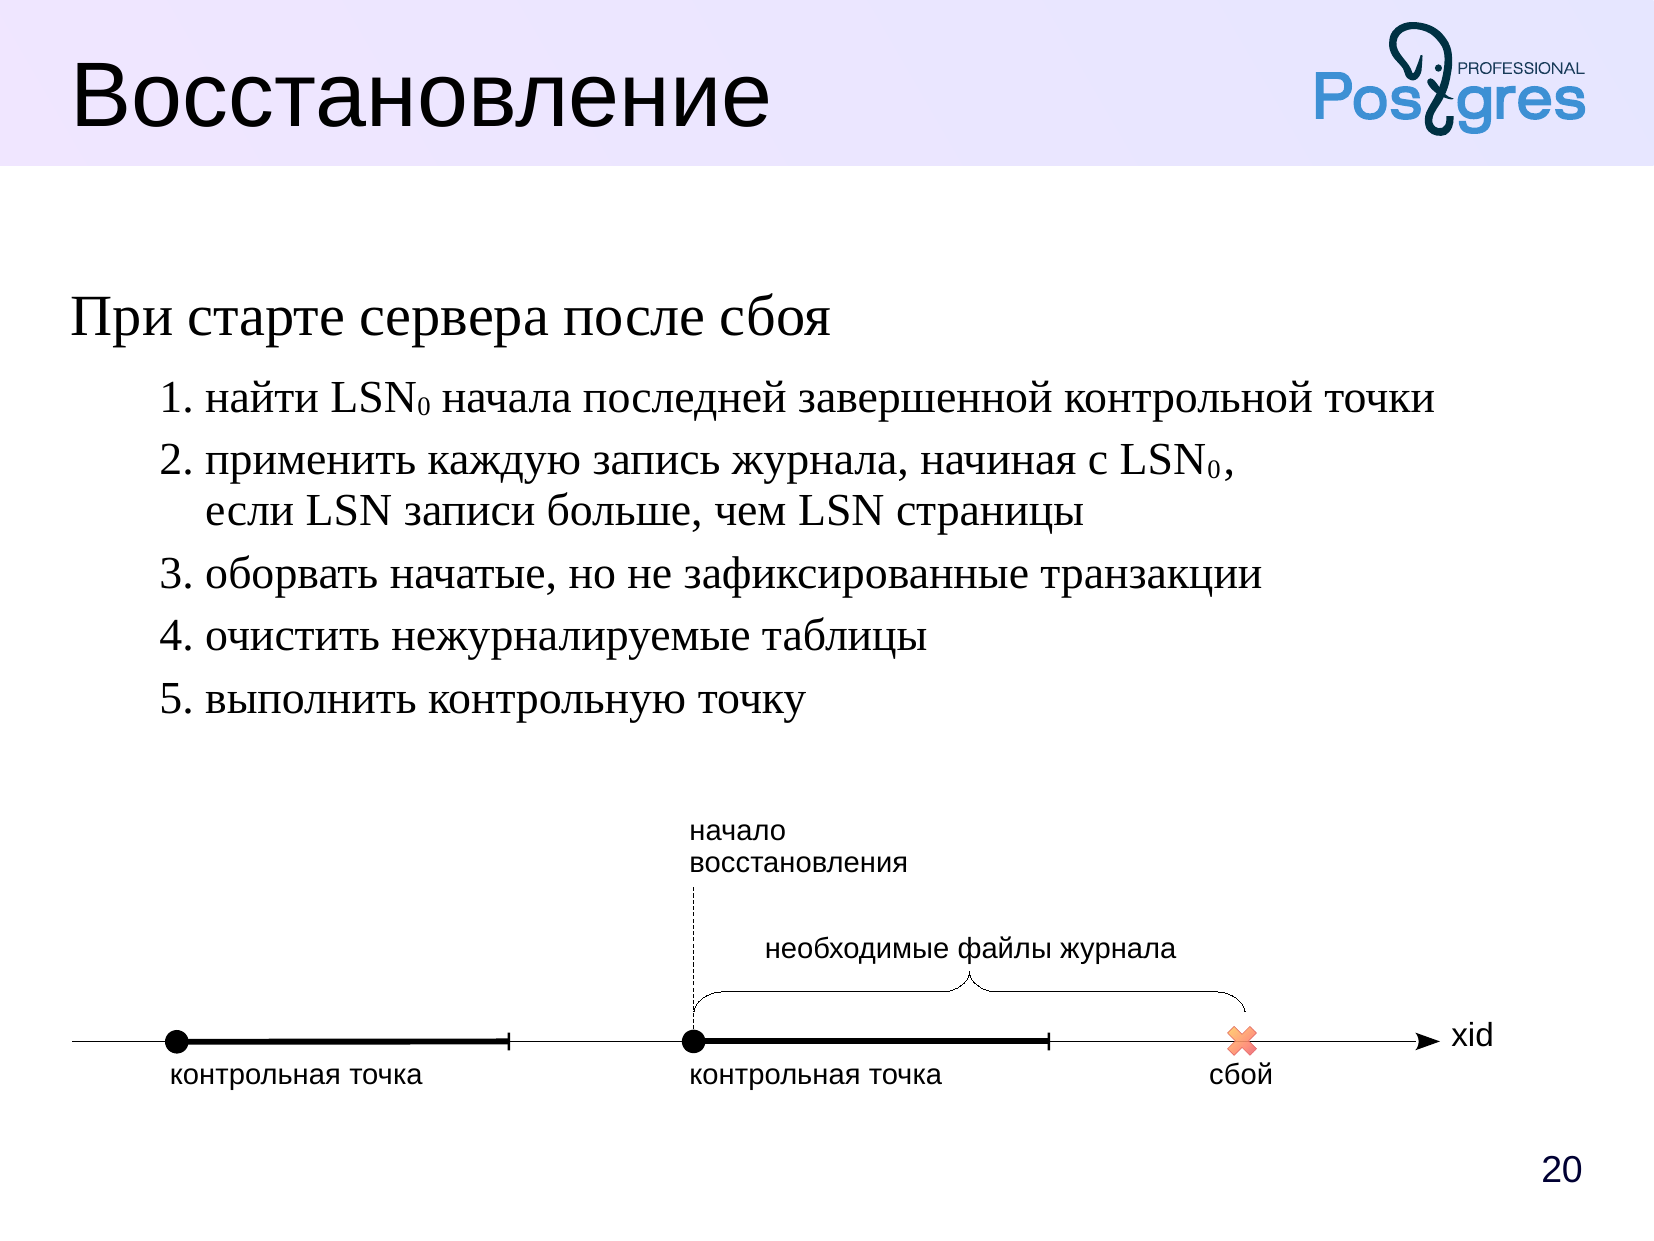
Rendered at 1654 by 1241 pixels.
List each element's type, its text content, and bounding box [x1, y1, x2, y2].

text_box xid [1436, 1009, 1509, 1062]
title Восстановление [70, 43, 1261, 250]
text_box сбой [1194, 1050, 1289, 1111]
picture [1216, 1015, 1268, 1050]
text_box начало восстановления [674, 806, 924, 887]
list При старте сервера после сбоя 1. найти LSN0 начала последней завершенной контрольной точки 2. применить каждую запись журнала, начиная с LSN0 , если LSN записи больше, чем LSN страницы 3. оборвать начатые, но не зафиксированные транзакции 4. очистить нежурналируемые таблицы 5. выполнить контрольную точку [70, 283, 1583, 1141]
text_box контрольная точка [674, 1050, 958, 1111]
text_box необходимые файлы журнала [750, 924, 1192, 985]
text_box контрольная точка [155, 1050, 438, 1112]
